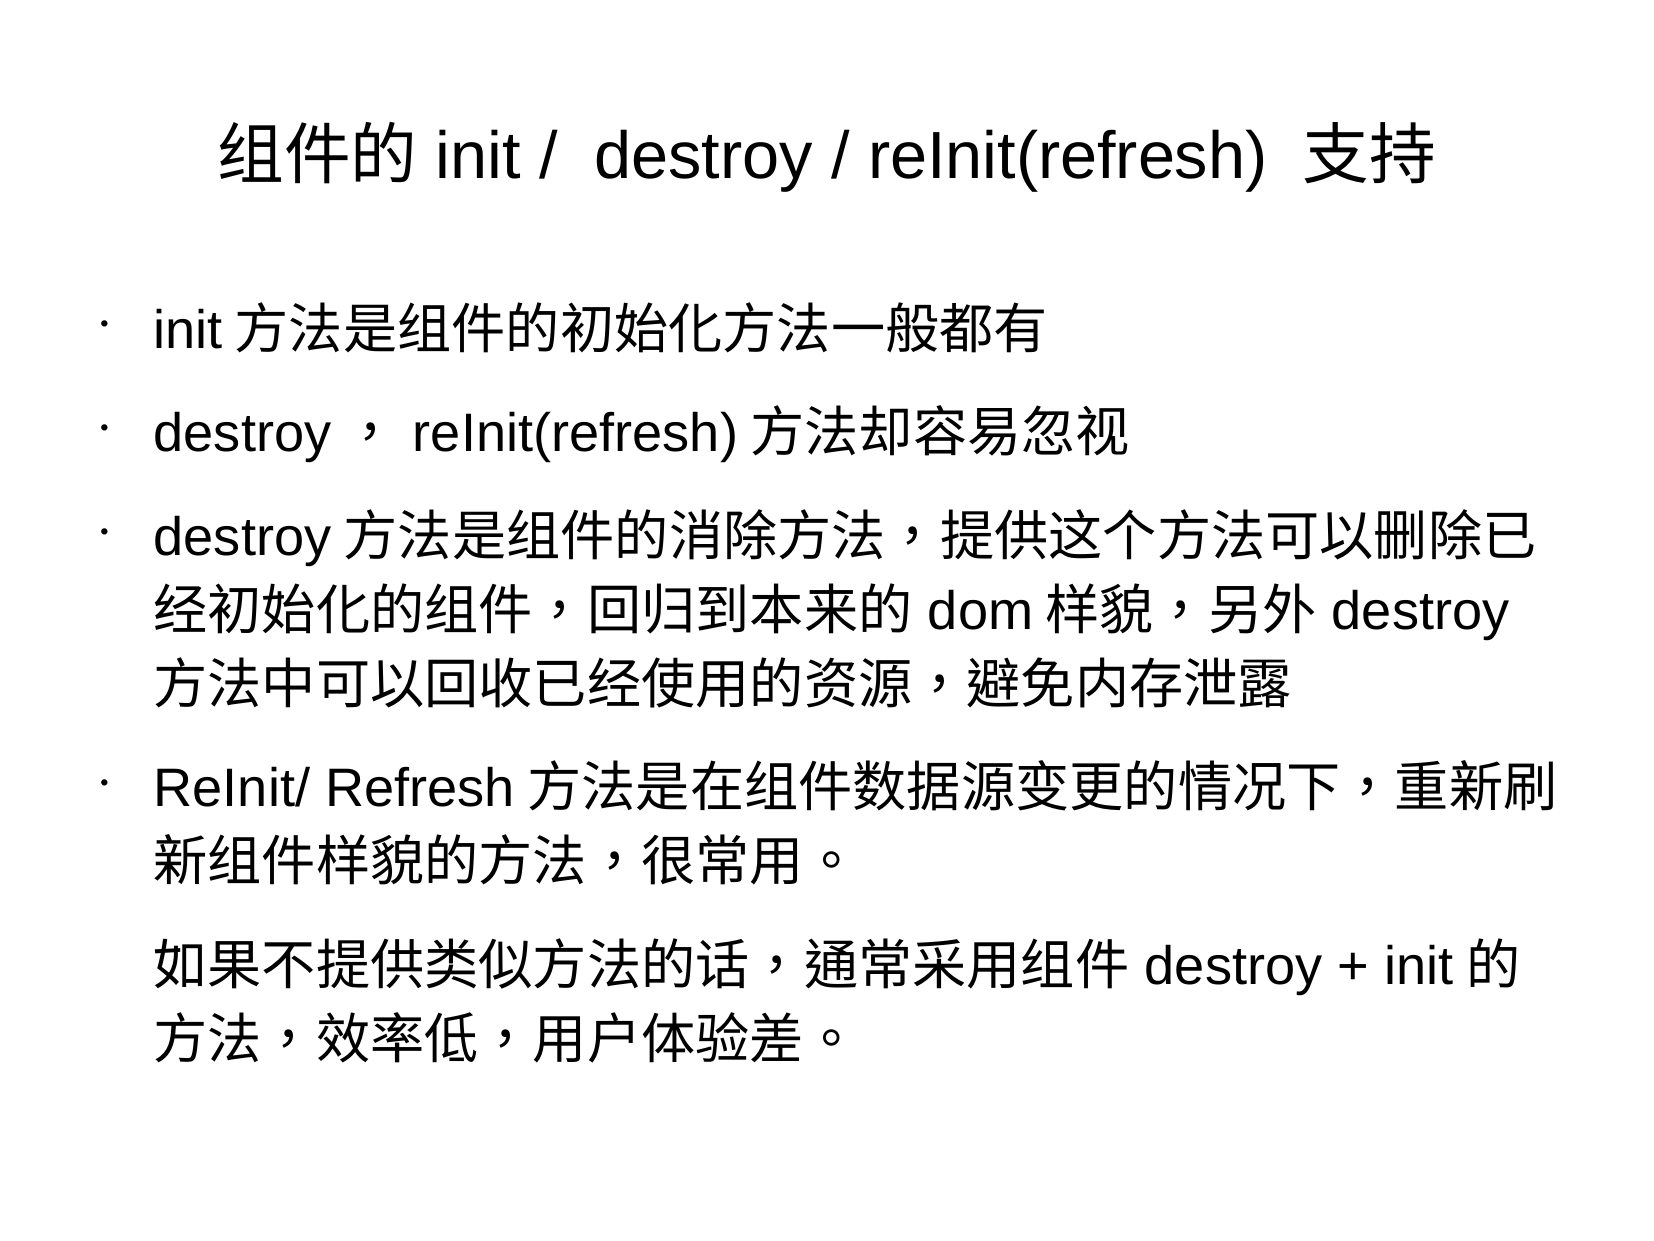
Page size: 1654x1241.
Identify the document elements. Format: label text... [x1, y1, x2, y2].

list init方法是组件的初始化方法一般都有 destroy，reInit(refresh)方法却容易忽视 destroy方法是组件的消除方法，提供这个方法可以删除已经初始化的组件，回归到本来的dom样貌，另外destroy方法中可以回收已经使用的资源，避免内存泄露 ReInit/ Refresh方法是在组件数据源变更的情况下，重新刷新组件样貌的方法，很常用。 如果不提供类似方法的话，通常采用组件destroy + init的方法，效率低，用户体验差。 [82, 290, 1571, 1134]
title 组件的init / destroy / reInit(refresh) 支持 [82, 49, 1571, 257]
